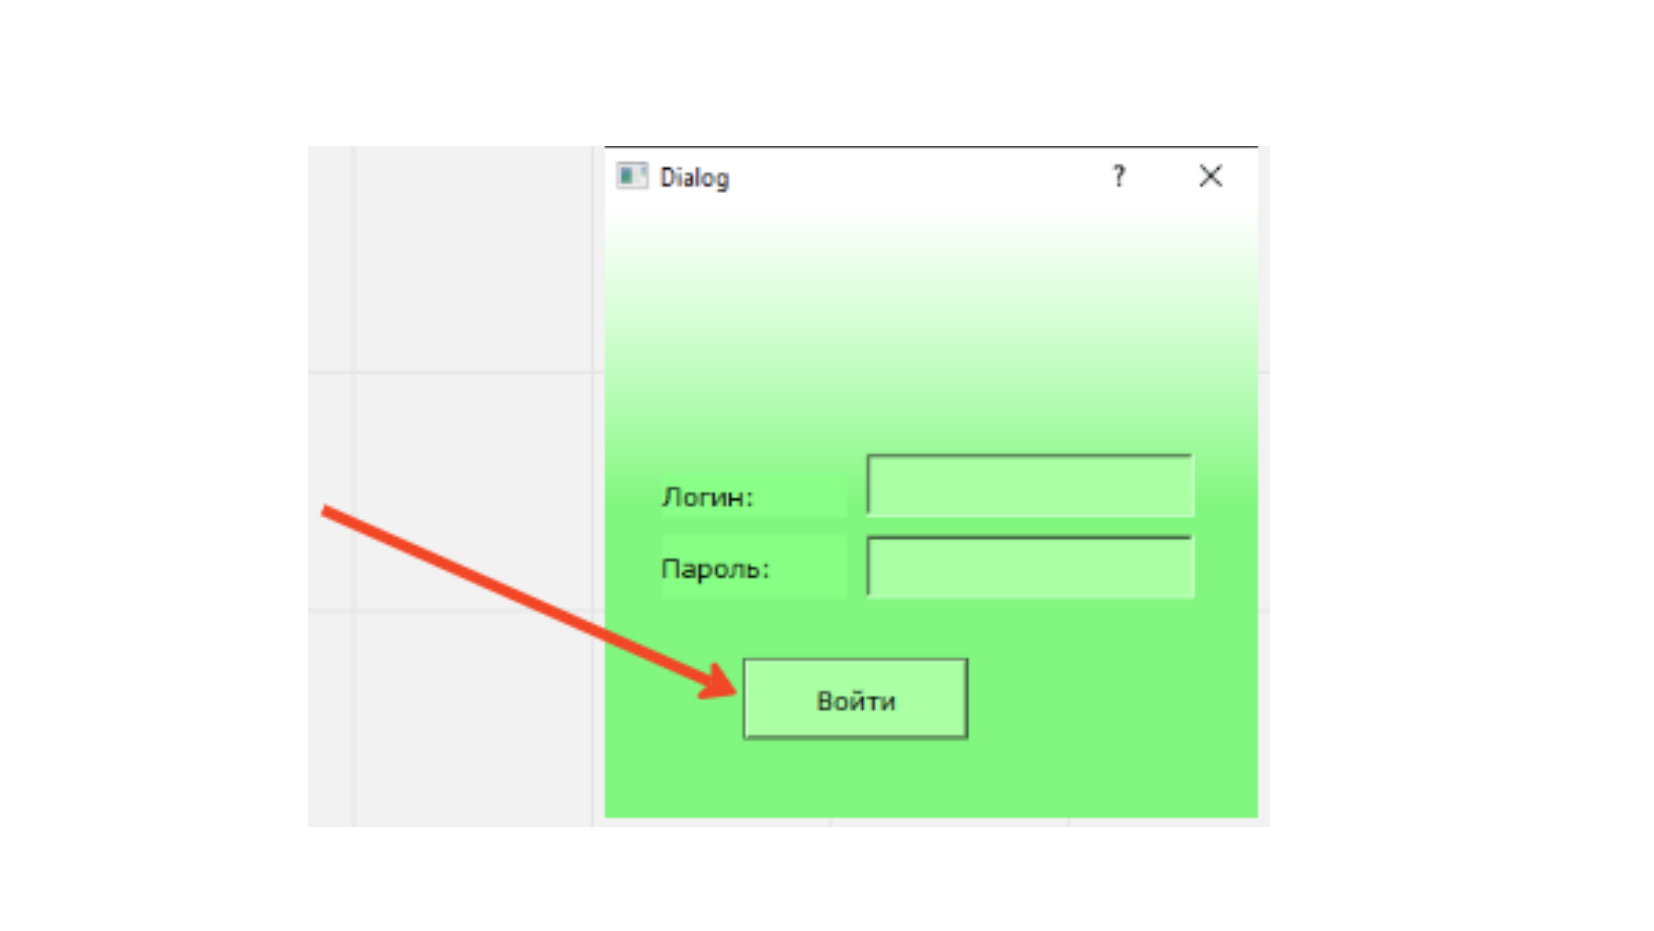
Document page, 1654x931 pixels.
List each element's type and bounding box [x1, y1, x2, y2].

picture [308, 146, 1270, 827]
